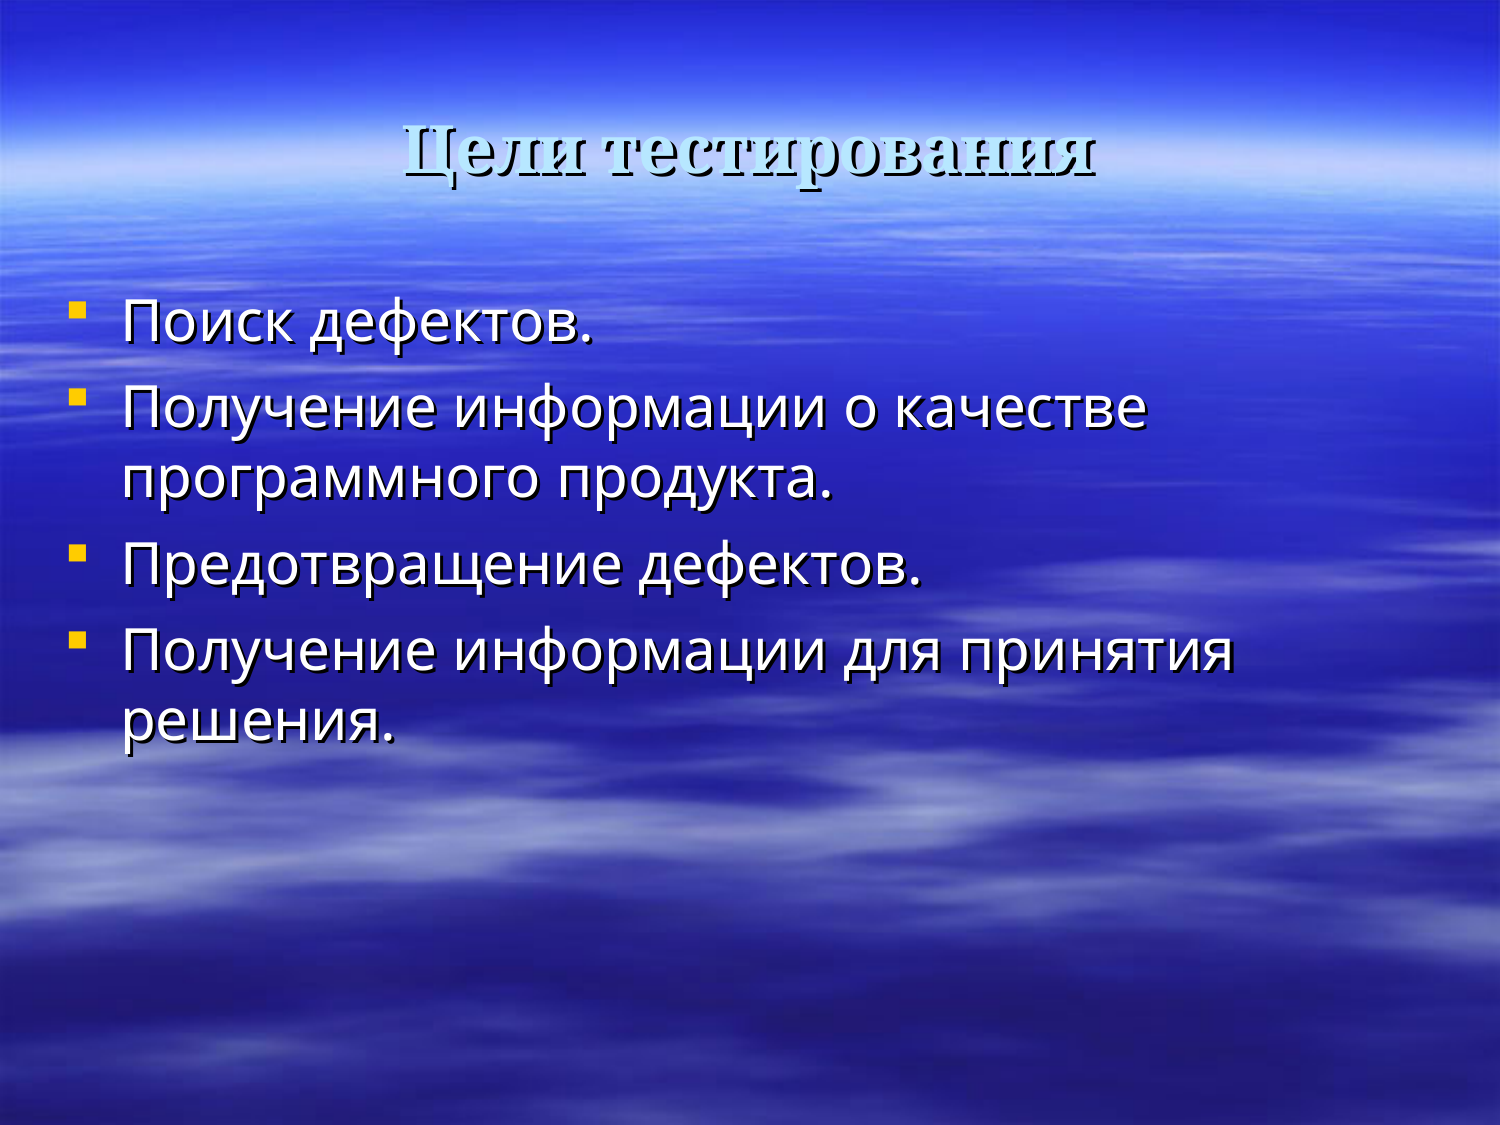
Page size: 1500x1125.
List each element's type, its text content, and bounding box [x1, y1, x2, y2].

text_box Поиск дефектов. Получение информации о качестве программного продукта. Предотвращение дефектов. Получение информации для принятия решения. [49, 274, 1451, 1001]
picture [0, 0, 1500, 1125]
title Цели тестирования [49, 28, 1446, 265]
